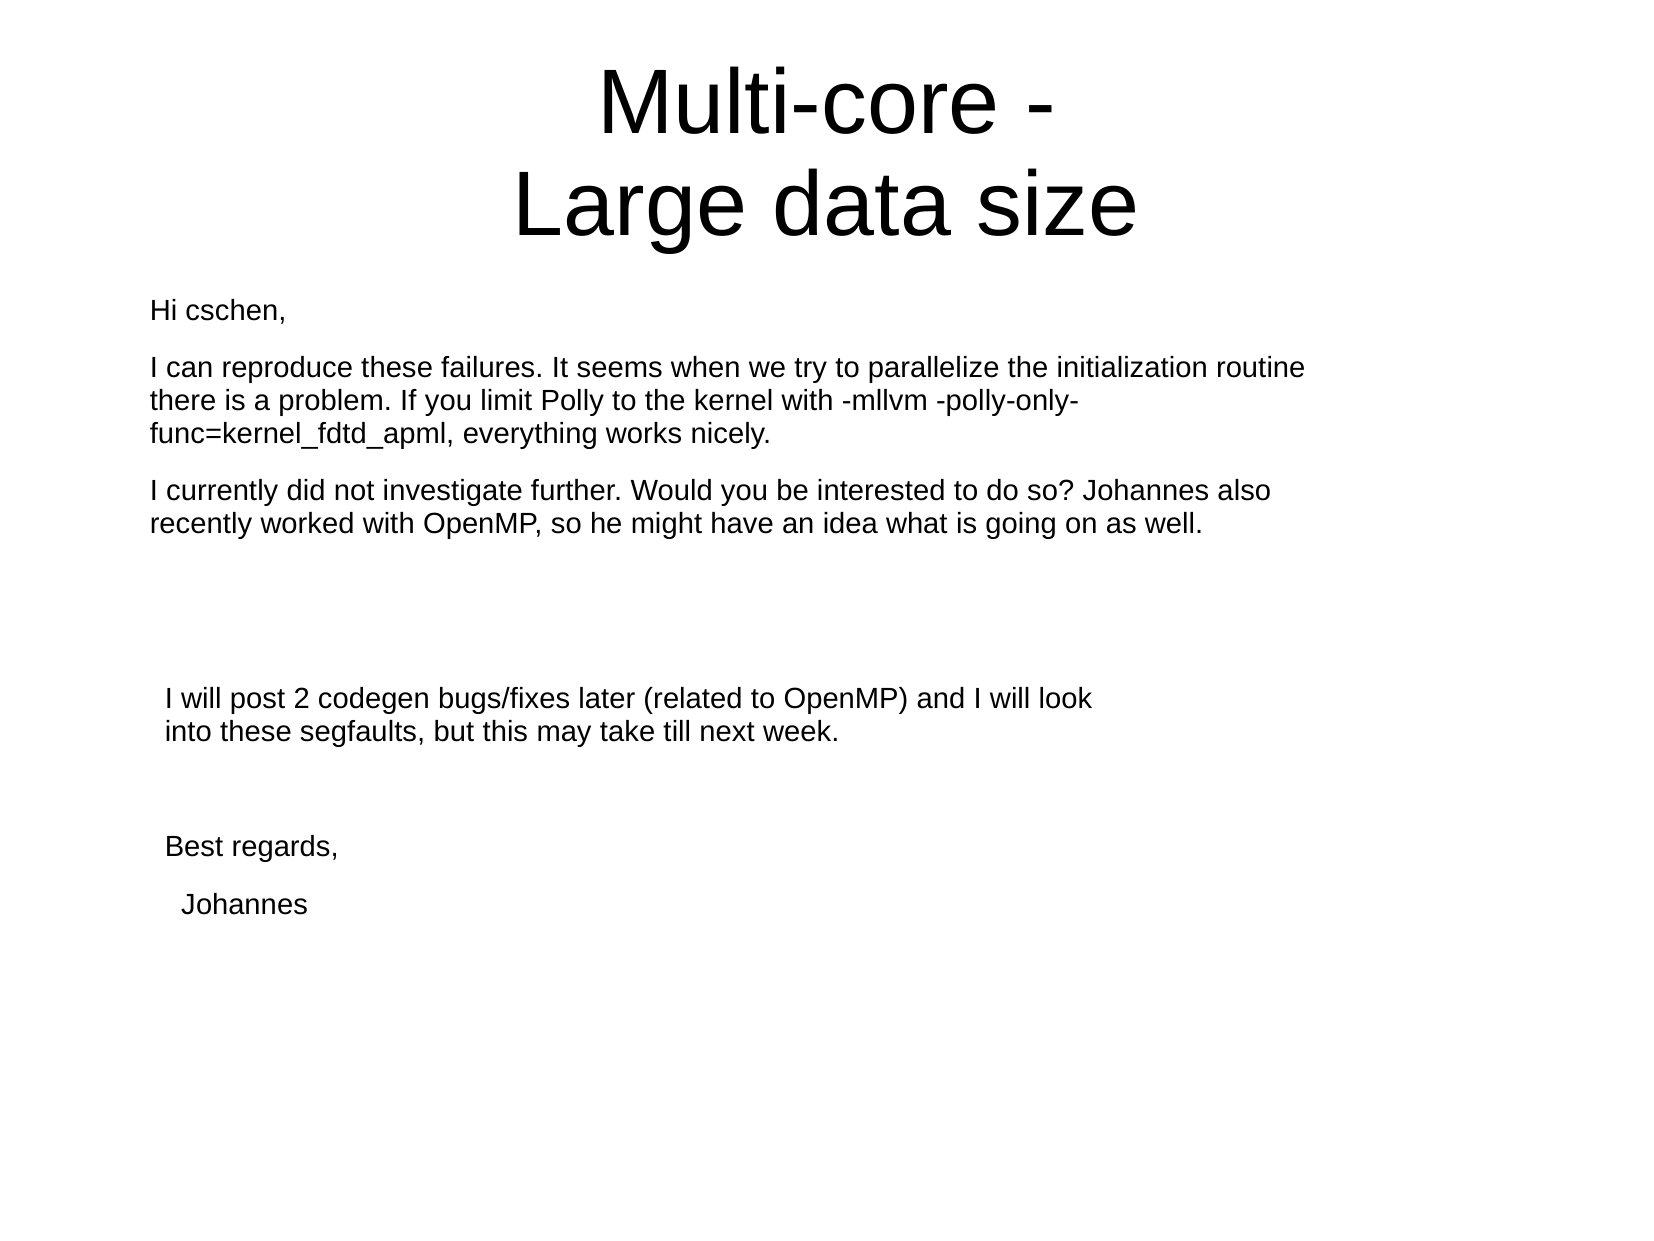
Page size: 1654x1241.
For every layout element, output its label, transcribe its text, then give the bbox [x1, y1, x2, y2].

title Multi-core - Large data size [82, 49, 1571, 257]
text_box I will post 2 codegen bugs/fixes later (related to OpenMP) and I will look into these segfaults, but this may take till next week. Best regards, Johannes [150, 675, 1111, 929]
text_box Hi cschen, I can reproduce these failures. It seems when we try to parallelize the initialization routine there is a problem. If you limit Polly to the kernel with -mllvm -polly-only-func=kernel_fdtd_apml, everything works nicely. I currently did not investigate further. Would you be interested to do so? Johannes also recently worked with OpenMP, so he might have an idea what is going on as well. [135, 286, 1369, 548]
